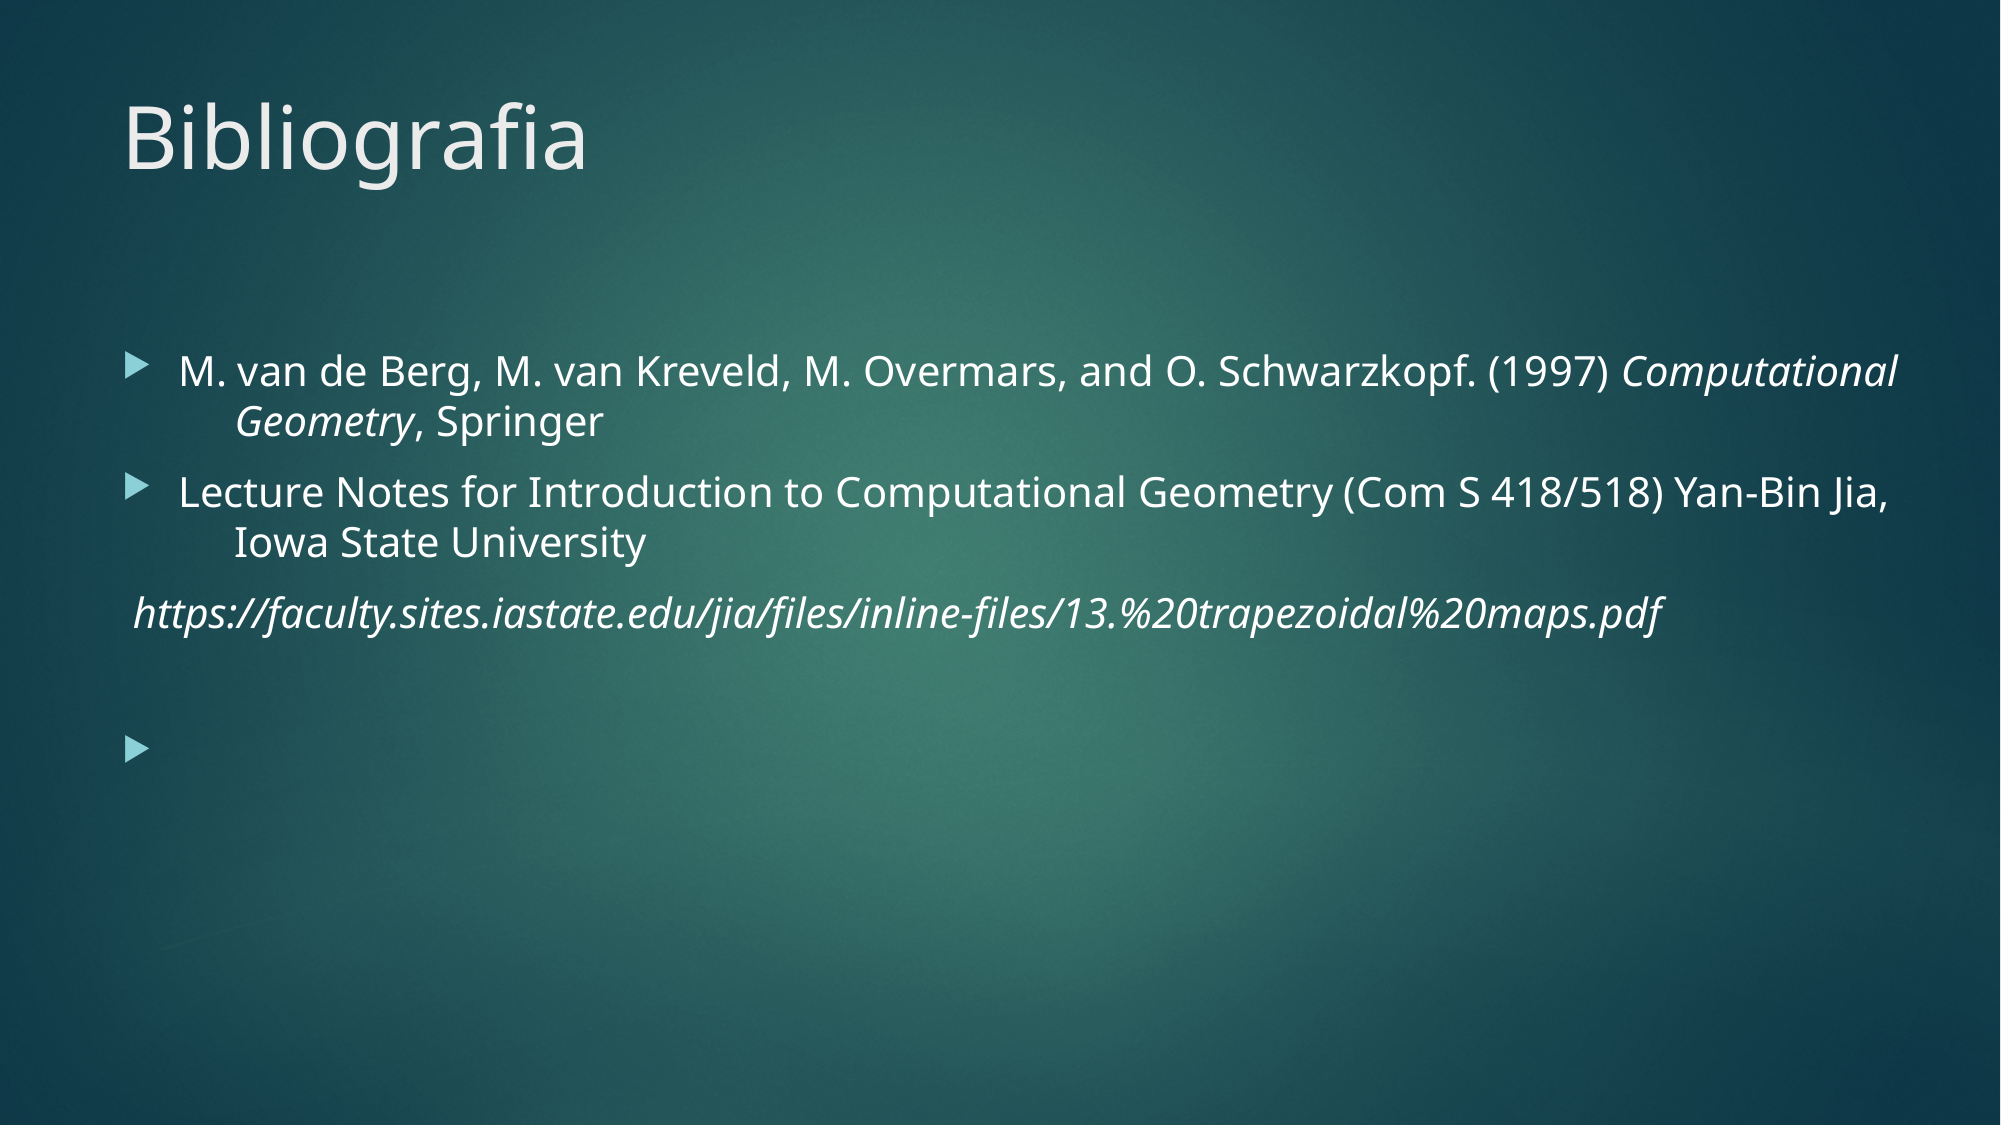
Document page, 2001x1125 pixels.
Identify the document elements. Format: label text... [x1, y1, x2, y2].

list M. van de Berg, M. van Kreveld, M. Overmars, and O. Schwarzkopf. (1997) Computational Geometry, Springer Lecture Notes for Introduction to Computational Geometry (Com S 418/518) Yan-Bin Jia, Iowa State University https://faculty.sites.iastate.edu/jia/files/inline-files/13.%20trapezoidal%20maps.pdf [107, 336, 1935, 1026]
title Bibliografia [106, 74, 1649, 305]
